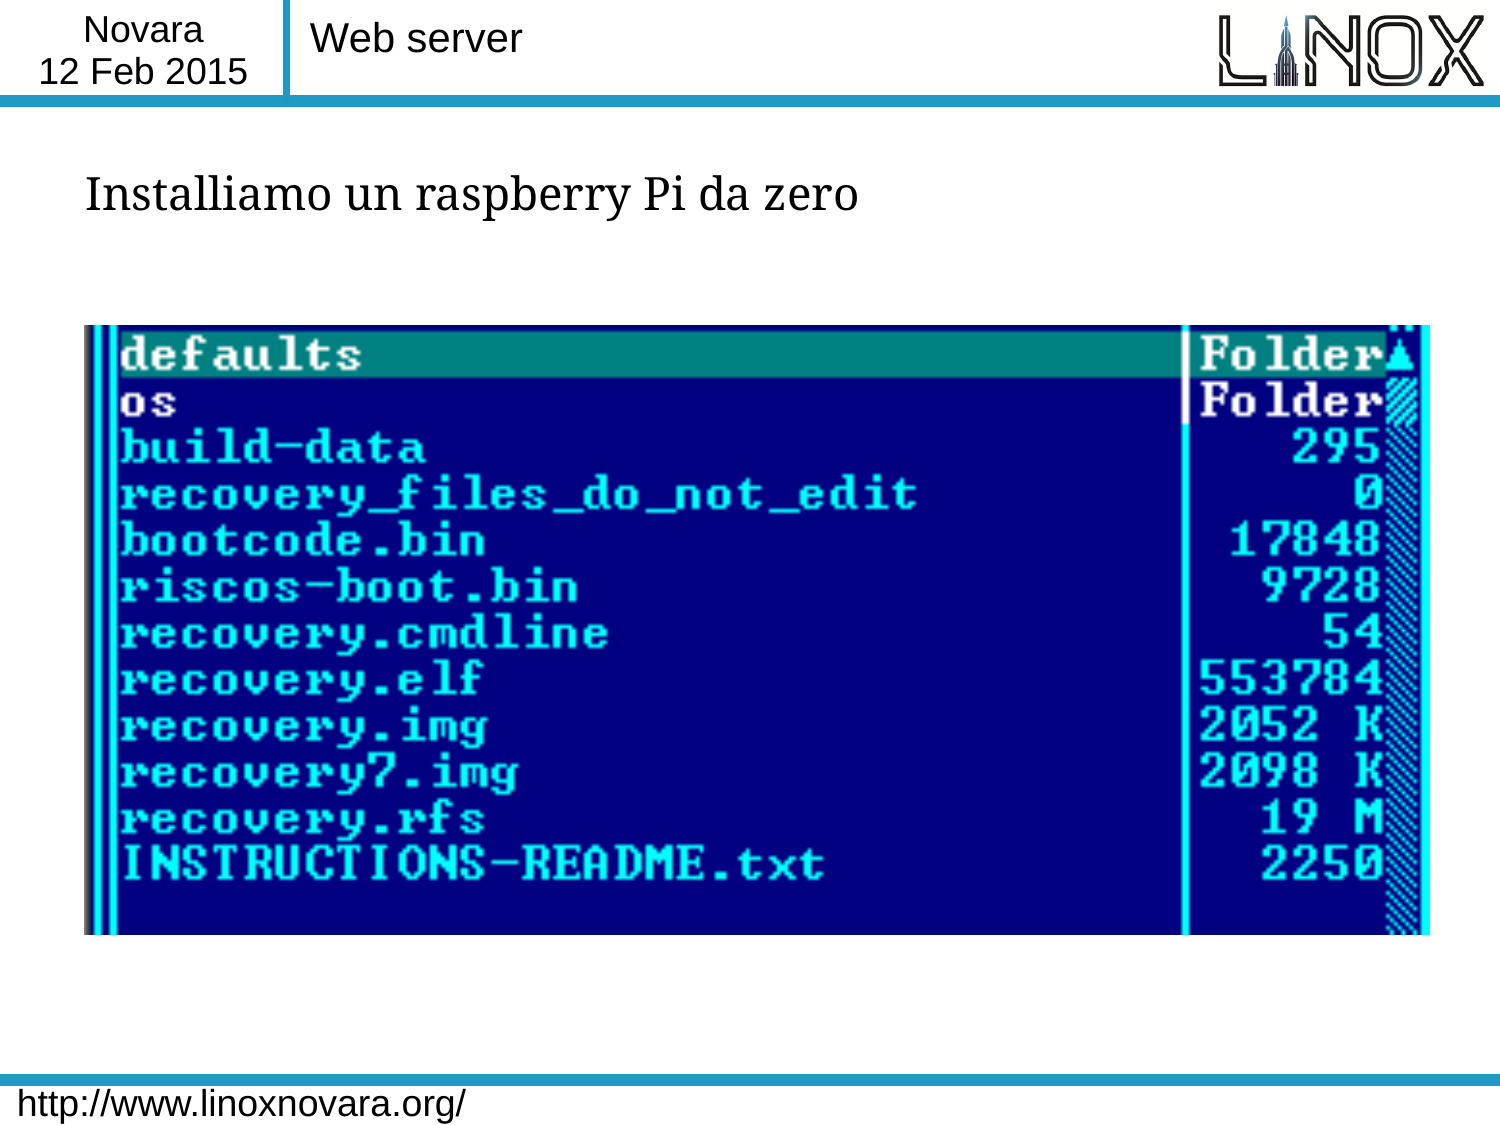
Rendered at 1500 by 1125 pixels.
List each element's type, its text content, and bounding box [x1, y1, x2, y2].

picture [0, 0, 1500, 107]
list Web server [295, 7, 1321, 83]
picture [84, 325, 93, 935]
picture [1423, 325, 1430, 935]
picture [103, 325, 1420, 935]
text_box Installiamo un raspberry Pi da zero [70, 153, 1438, 237]
picture [0, 1074, 1500, 1086]
picture [96, 325, 100, 935]
